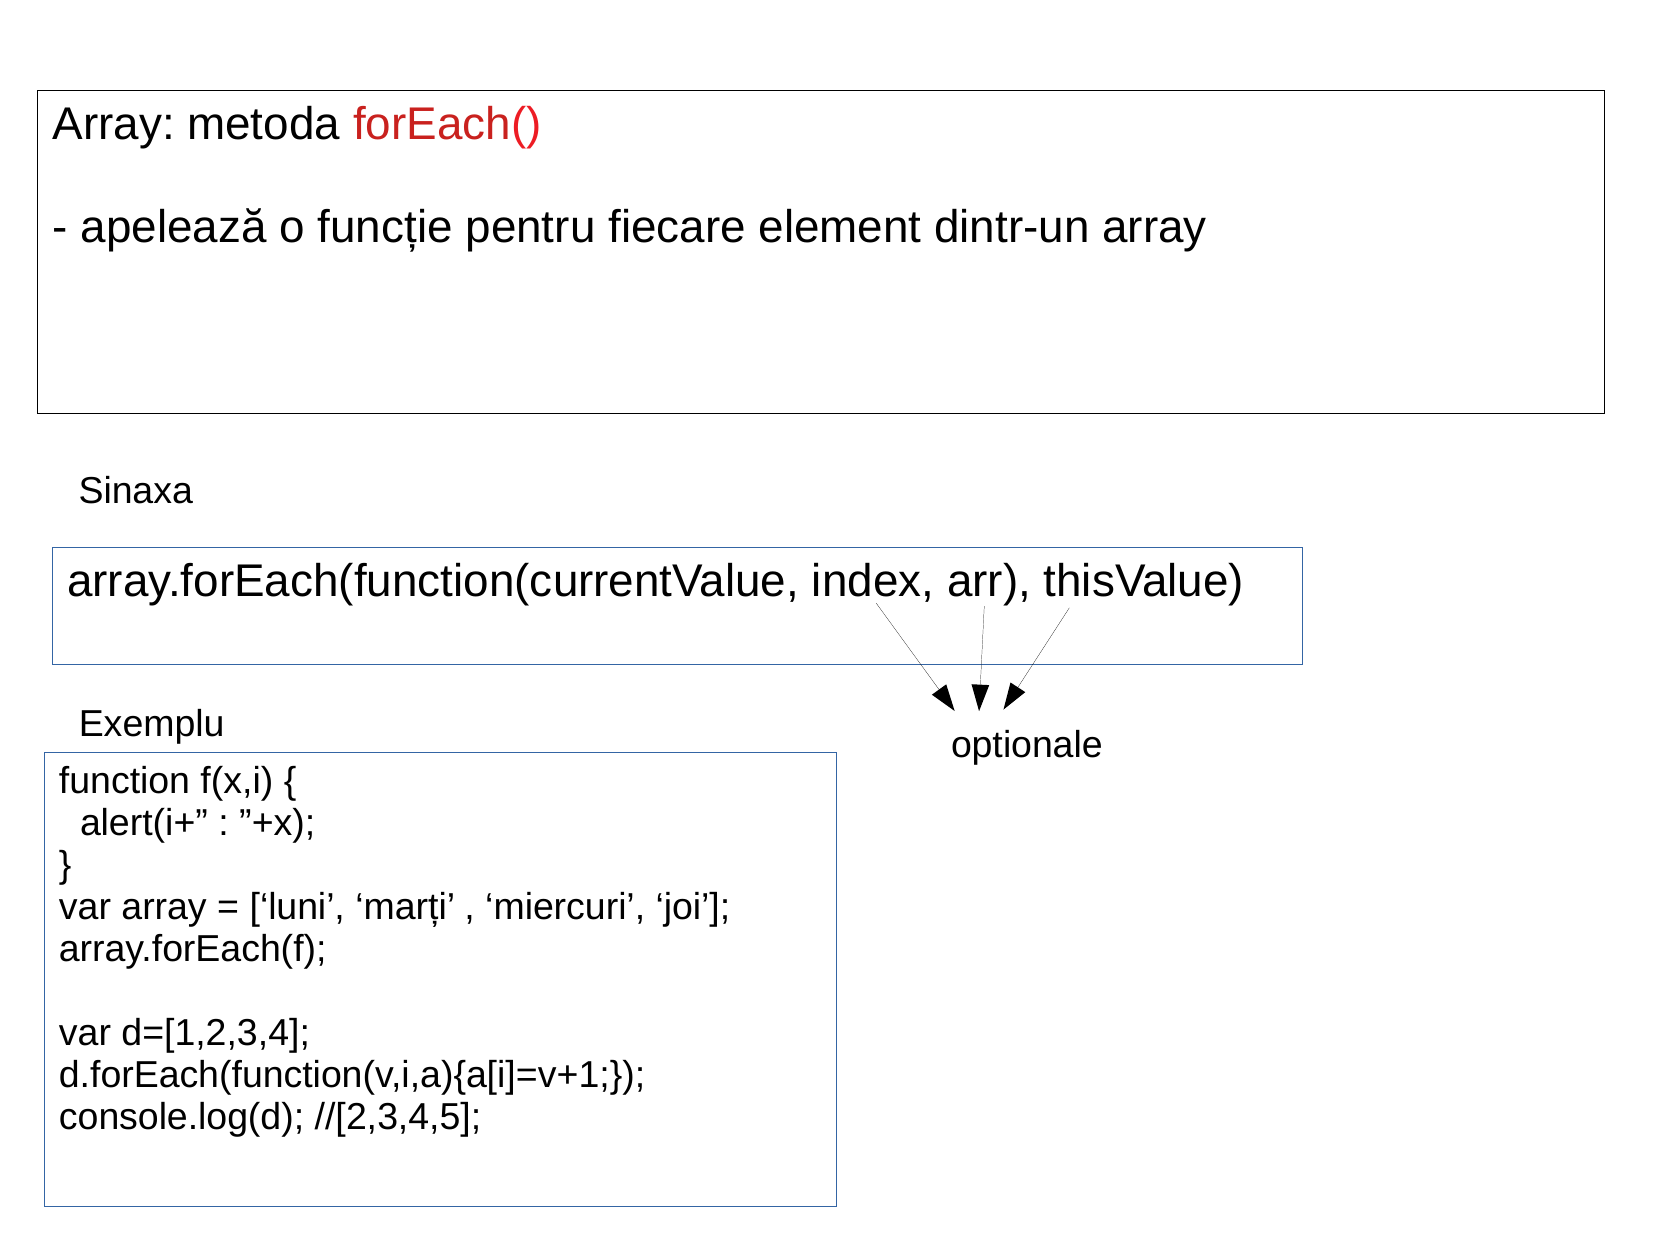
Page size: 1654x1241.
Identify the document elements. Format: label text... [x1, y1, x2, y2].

text_box Exemplu [64, 694, 240, 752]
text_box function f(x,i) { alert(i+” : ”+x); } var array = [‘luni’, ‘marți’ , ‘miercuri’, ‘joi’]; array.forEach(f); var d=[1,2,3,4]; d.forEach(function(v,i,a){a[i]=v+1;}); console.log(d); //[2,3,4,5]; [44, 752, 837, 1207]
text_box array.forEach(function(currentValue, index, arr), thisValue) [52, 547, 1303, 665]
text_box Array: metoda forEach() - apelează o funcție pentru fiecare element dintr-un array [37, 90, 1605, 414]
text_box Sinaxa [63, 462, 208, 520]
text_box optionale [936, 715, 1118, 773]
